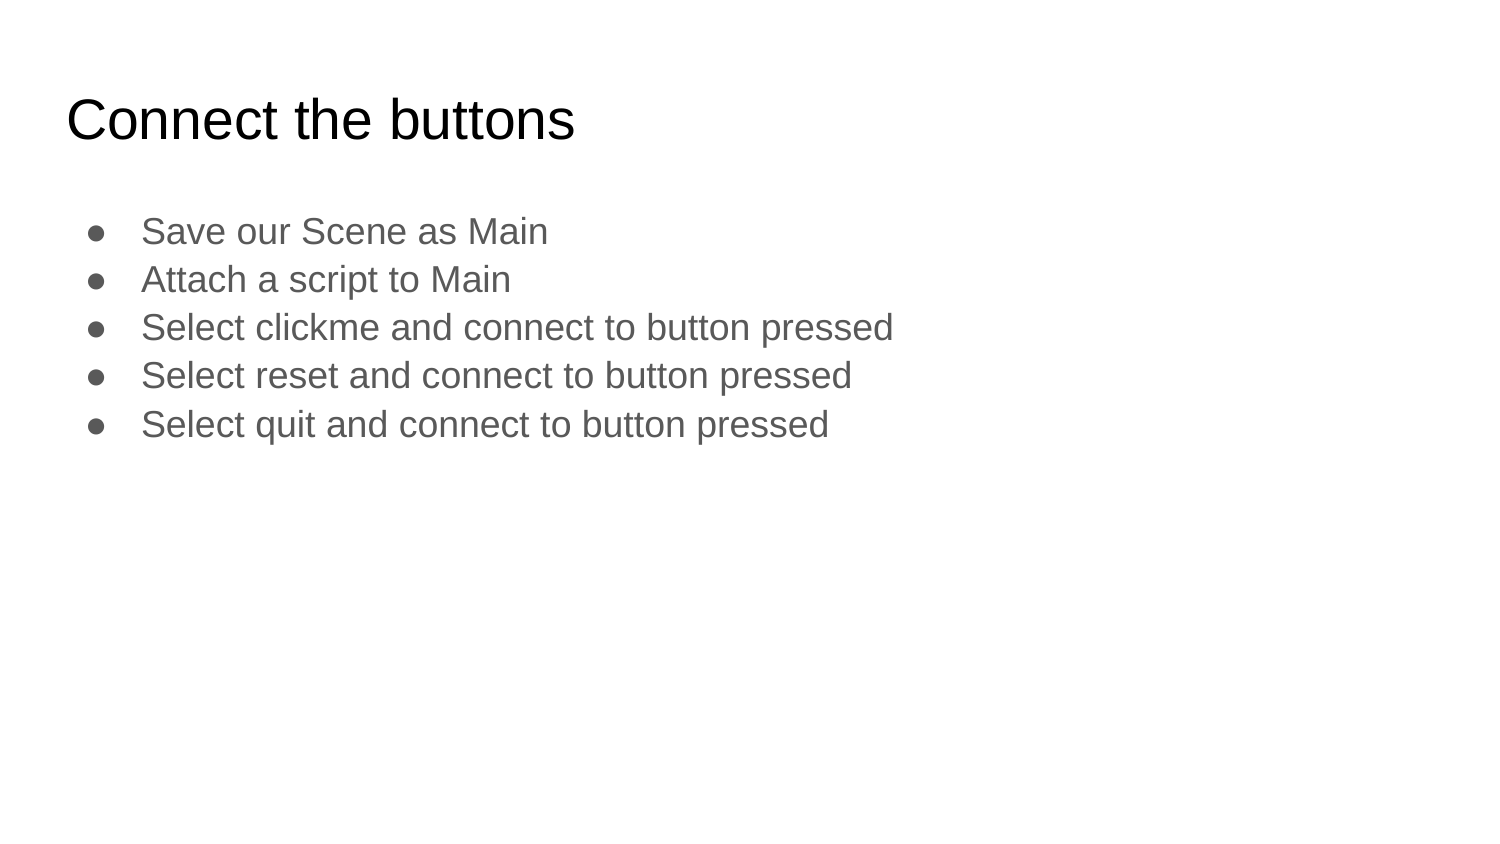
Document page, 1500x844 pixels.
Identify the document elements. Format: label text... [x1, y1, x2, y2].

list Save our Scene as Main Attach a script to Main Select clickme and connect to button pressed Select reset and connect to button pressed Select quit and connect to button pressed [51, 189, 1449, 750]
title Connect the buttons [51, 72, 1449, 167]
